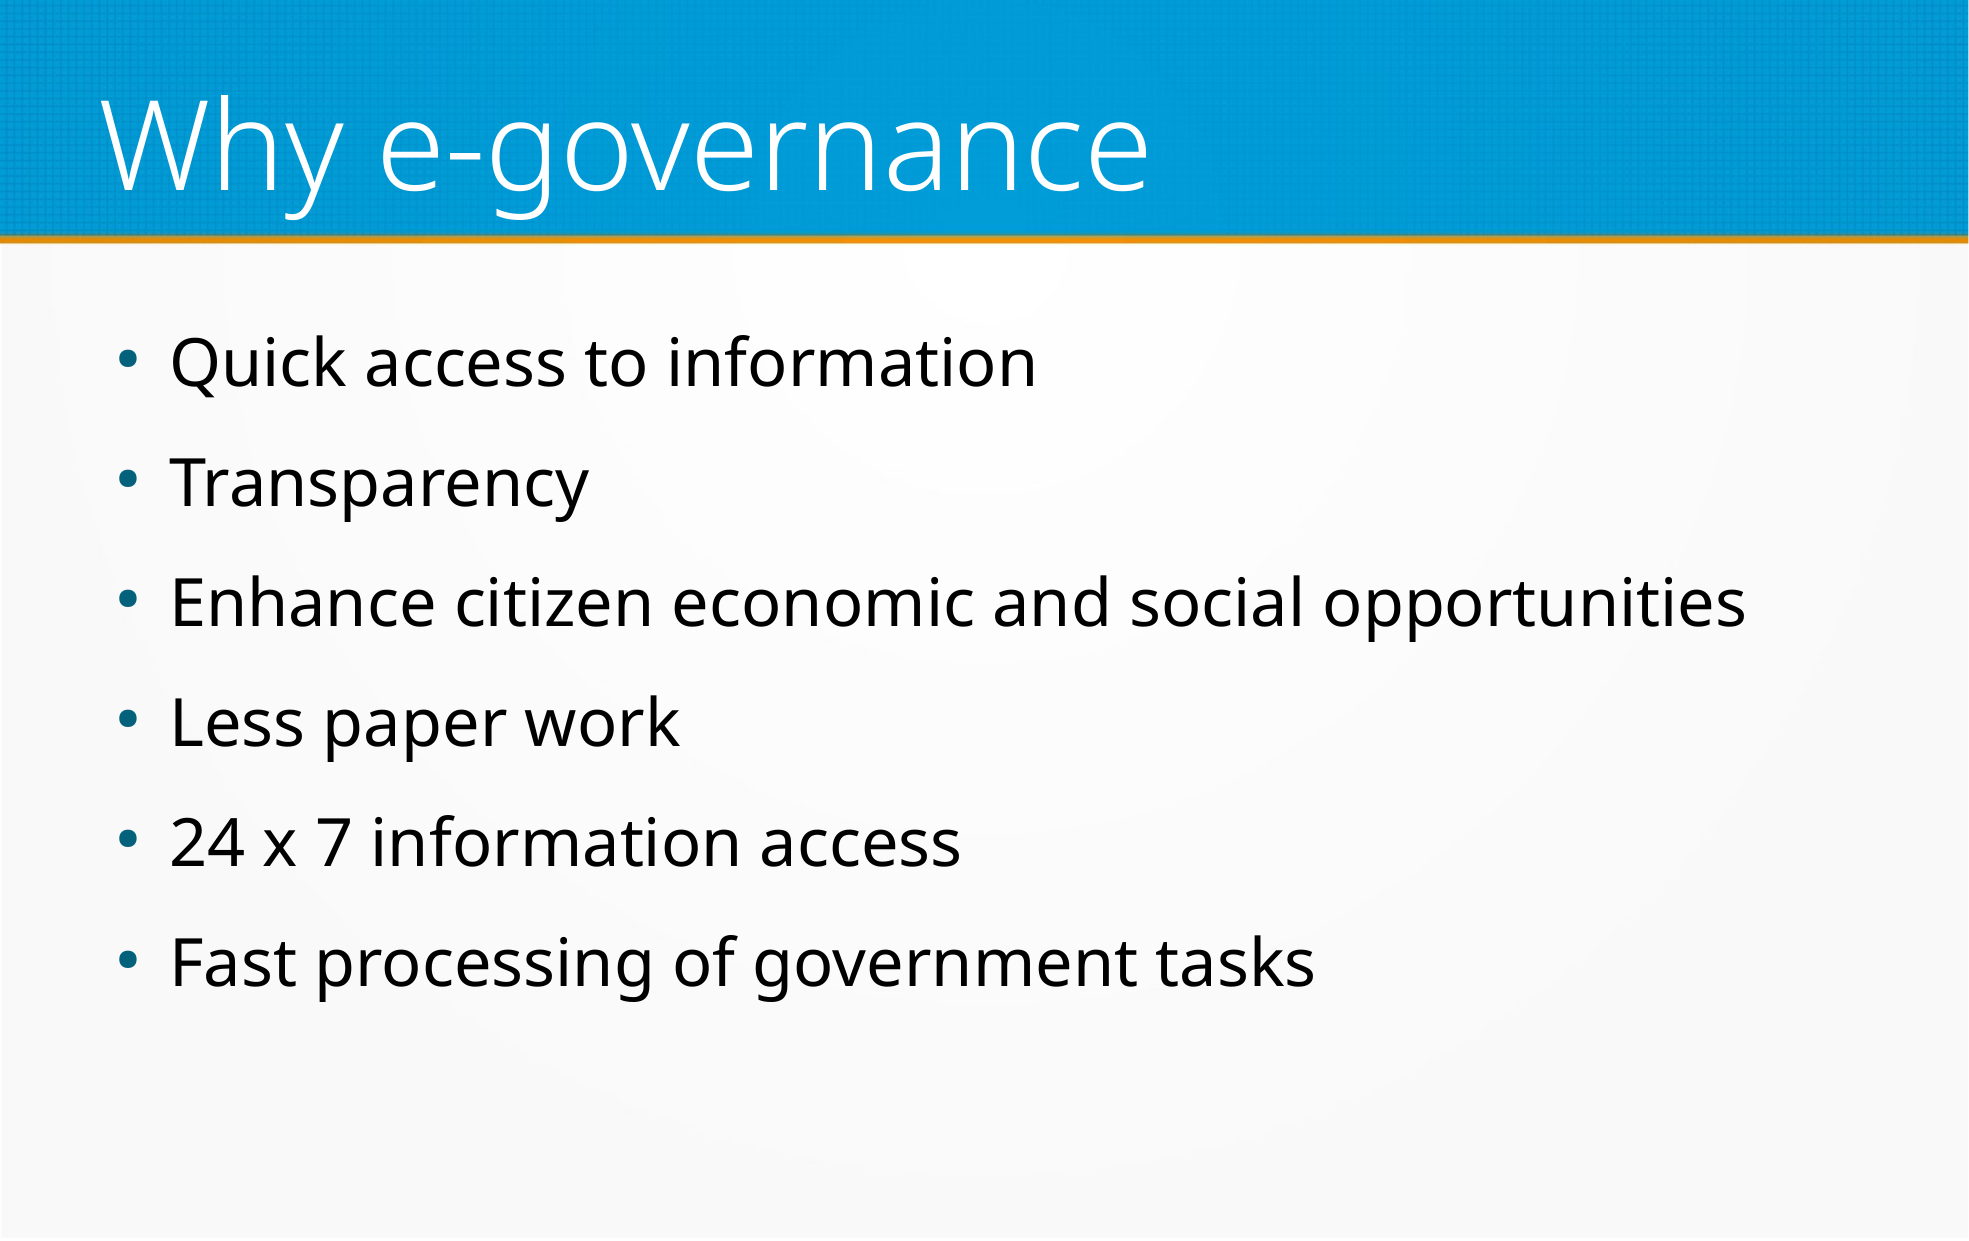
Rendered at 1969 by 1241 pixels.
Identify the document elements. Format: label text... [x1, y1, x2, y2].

picture [0, 233, 1969, 1241]
title Why e-governance [98, 19, 1870, 227]
list Quick access to information Transparency Enhance citizen economic and social opportunities Less paper work 24 x 7 information access Fast processing of government tasks [98, 315, 1861, 1081]
